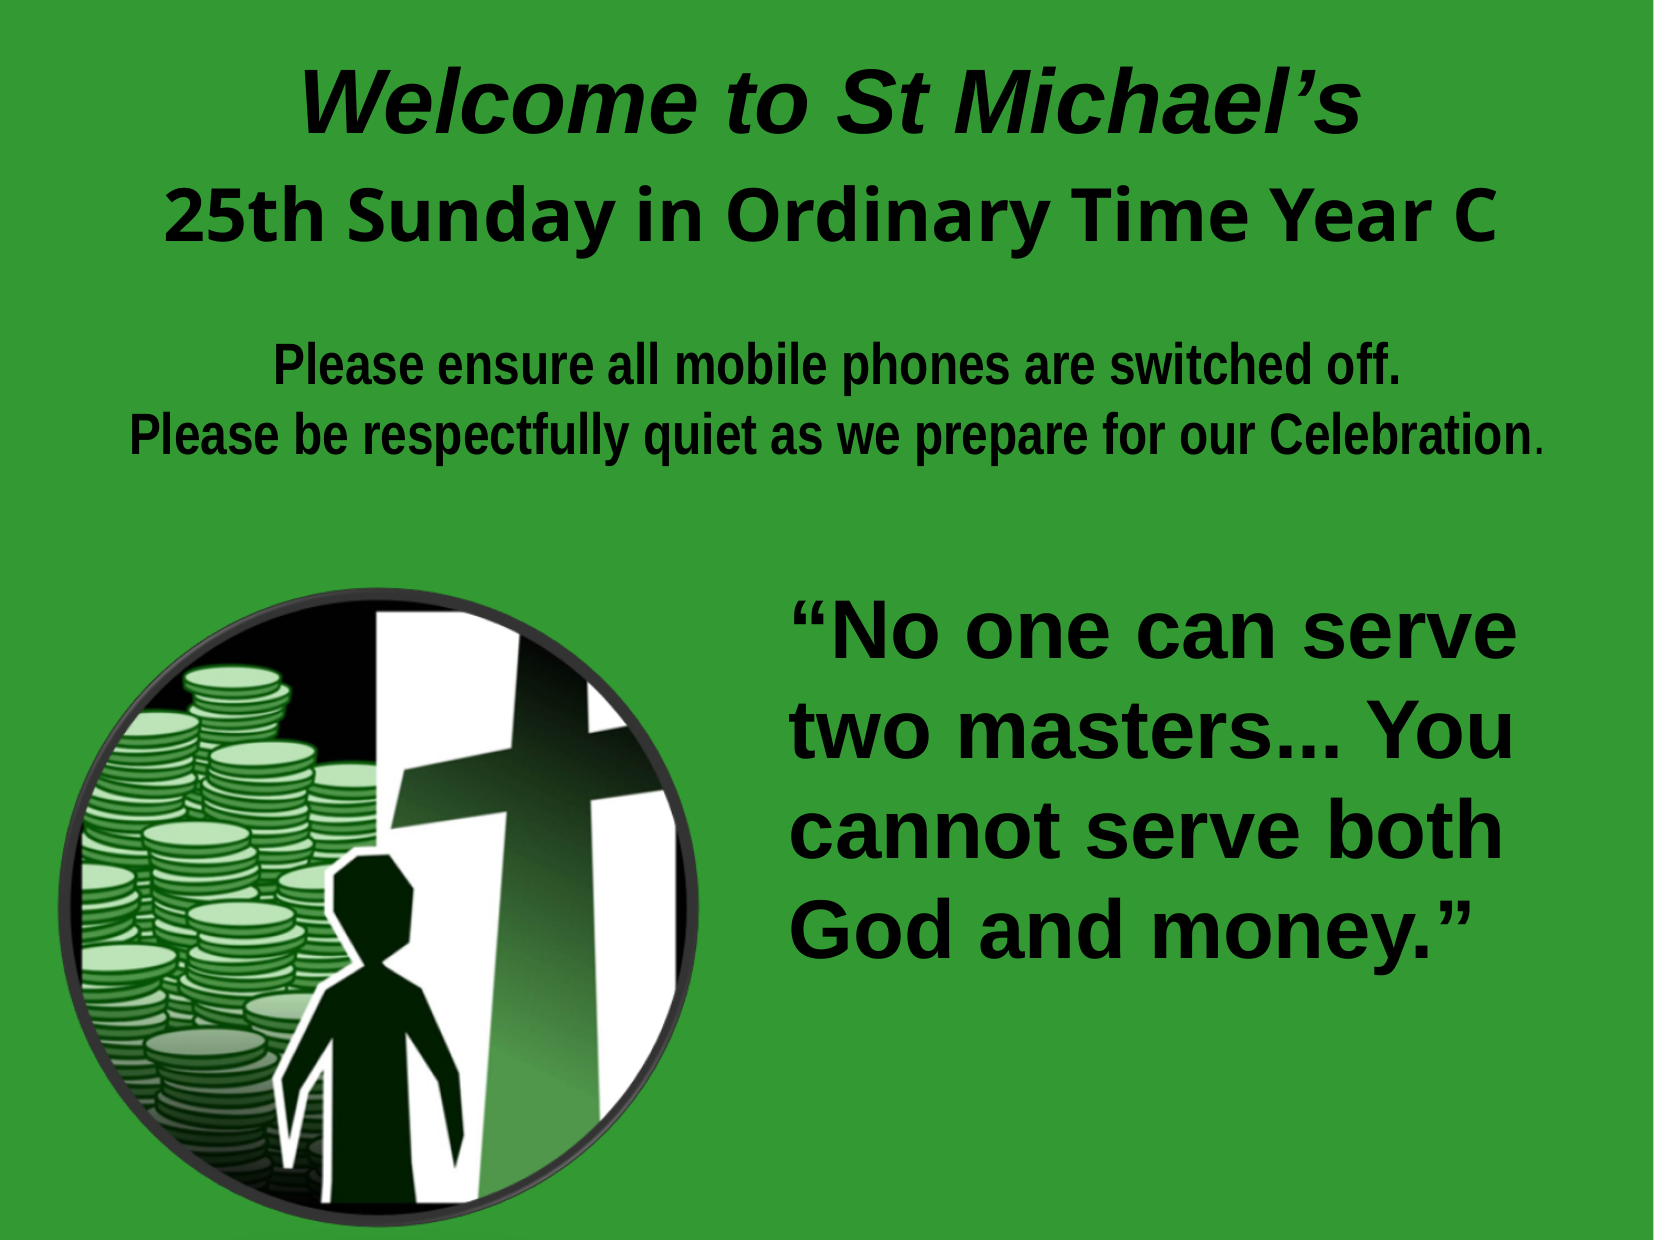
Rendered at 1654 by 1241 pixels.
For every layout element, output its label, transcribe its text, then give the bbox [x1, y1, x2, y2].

text_box Please ensure all mobile phones are switched off. Please be respectfully quiet as we prepare for our Celebration. [26, 268, 1649, 474]
picture [51, 585, 705, 1241]
subtitle Welcome to St Michael’s 25th Sunday in Ordinary Time Year C [32, 34, 1632, 268]
text_box “No one can serve two masters... You cannot serve both God and money.” [774, 568, 1601, 984]
